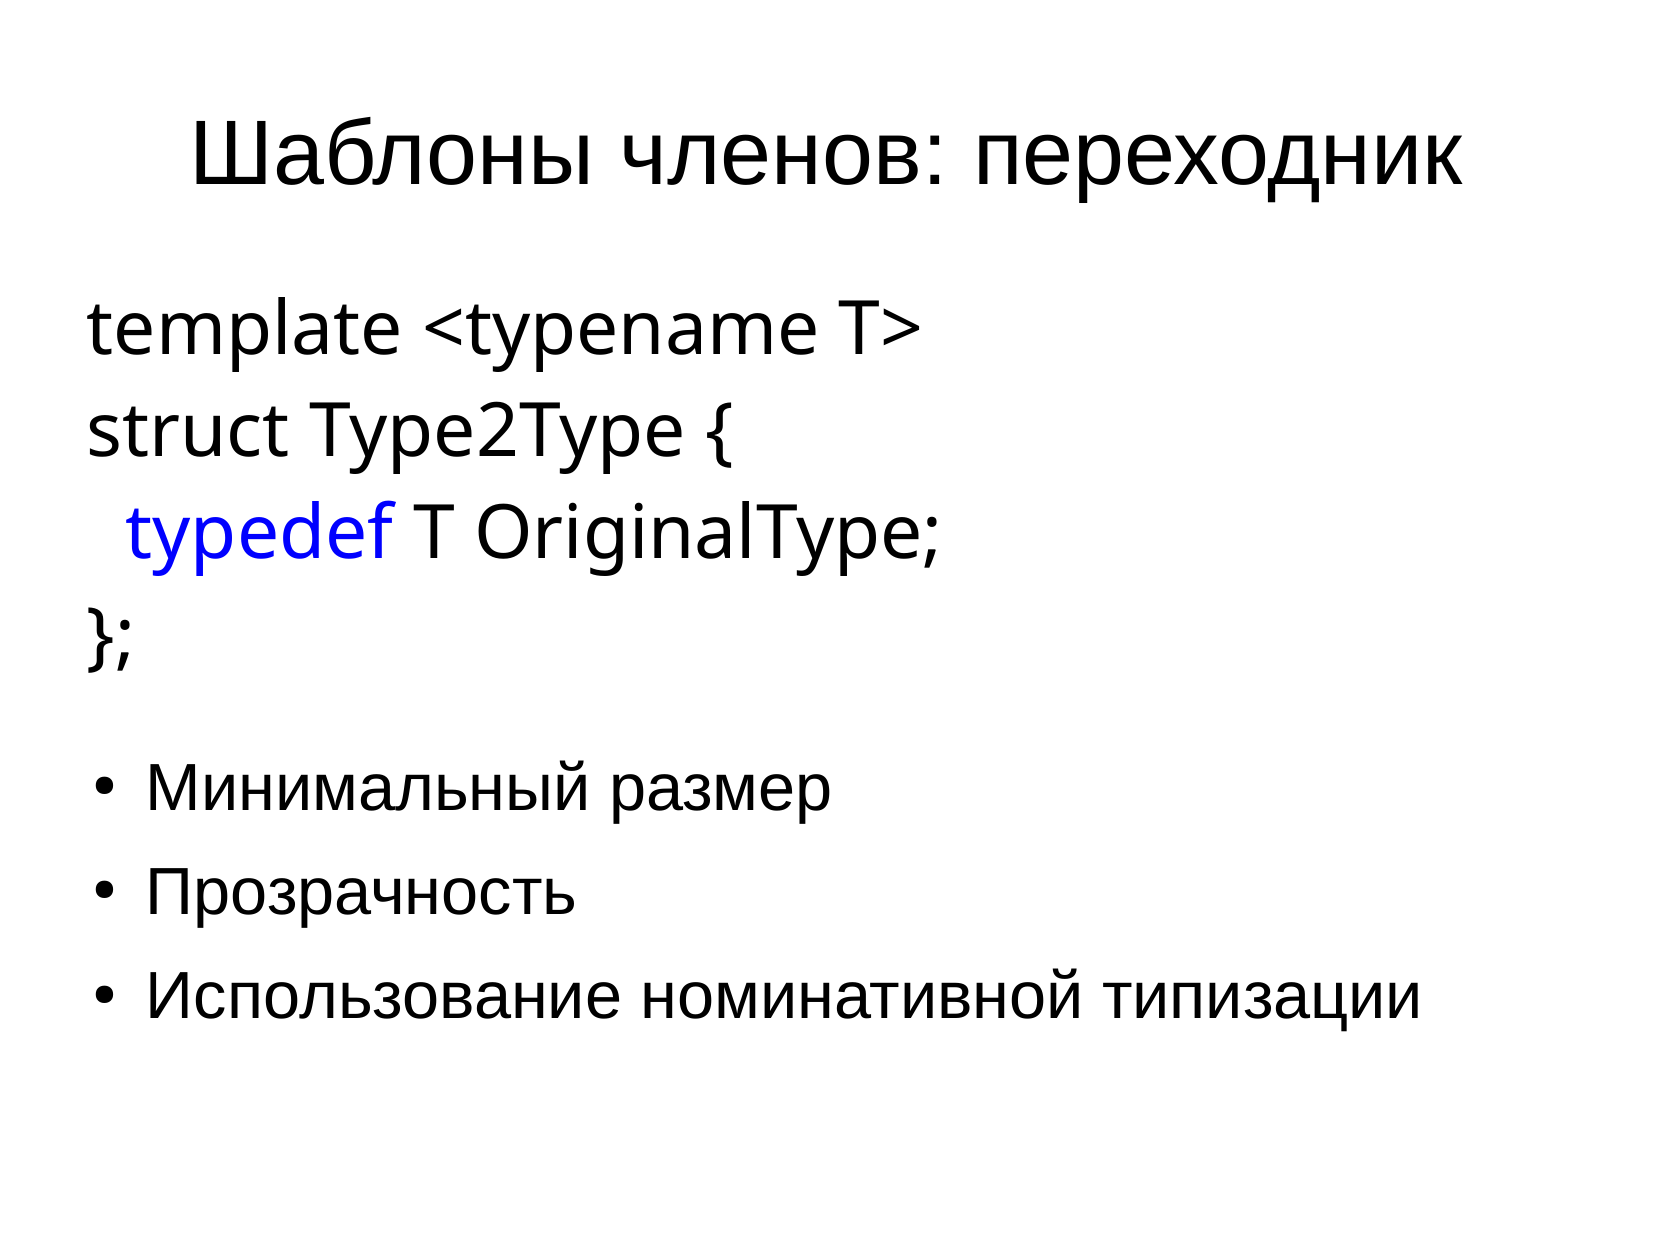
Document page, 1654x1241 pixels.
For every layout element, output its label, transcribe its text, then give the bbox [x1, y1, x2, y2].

title Шаблоны членов: переходник [82, 49, 1571, 257]
text_box template <typename T> struct Type2Type { typedef T OriginalType; }; [86, 278, 1576, 679]
list Минимальный размер Прозрачность Использование номинативной типизации [75, 750, 1564, 1098]
